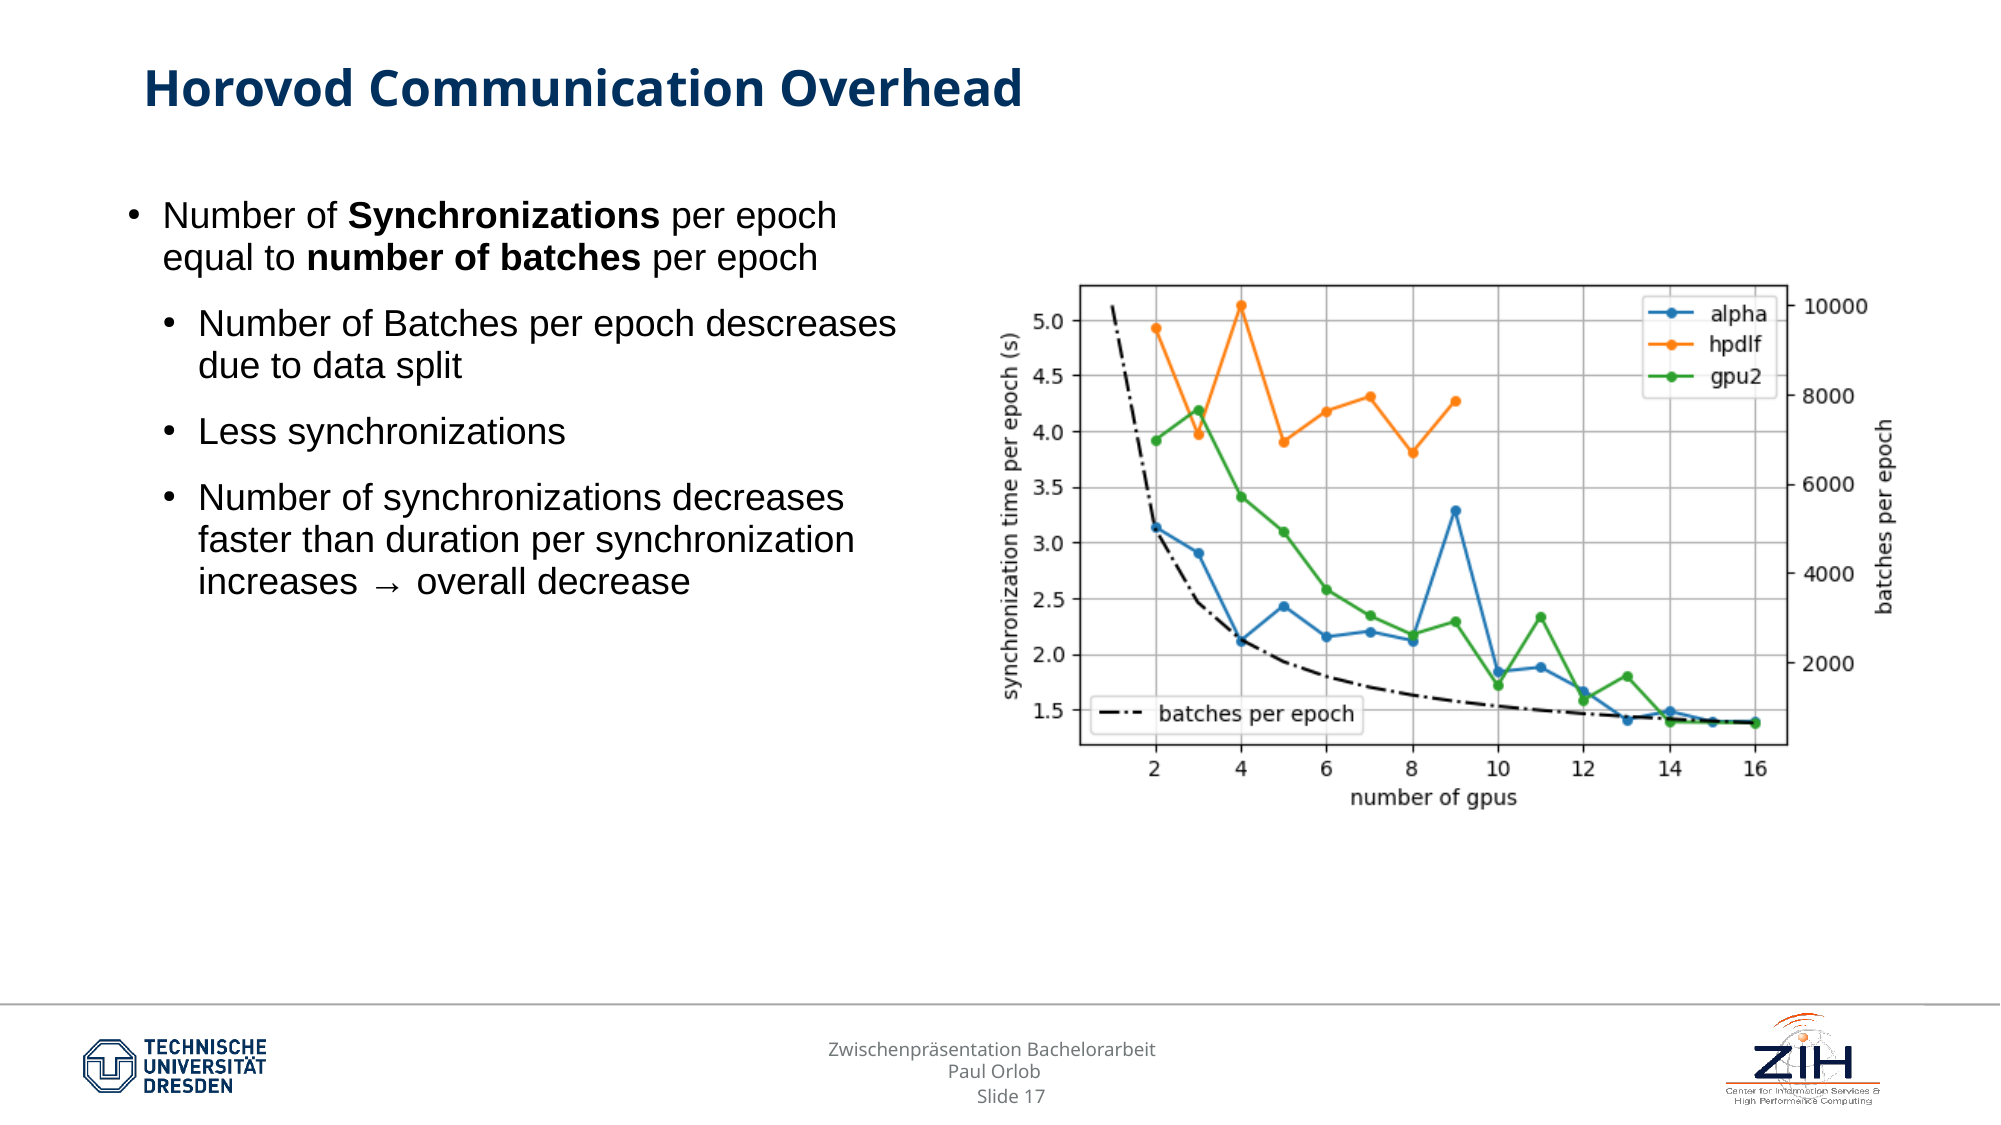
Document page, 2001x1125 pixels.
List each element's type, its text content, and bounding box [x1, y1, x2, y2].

picture [1726, 1013, 1880, 1105]
text_box Number of Synchronizations per epoch equal to number of batches per epoch Number of Batches per epoch descreases due to data split Less synchronizations Number of synchronizations decreases faster than duration per synchronization increases → overall decrease [112, 187, 938, 611]
picture [987, 270, 1913, 826]
title Horovod Communication Overhead [143, 56, 1880, 169]
picture [83, 1039, 266, 1093]
